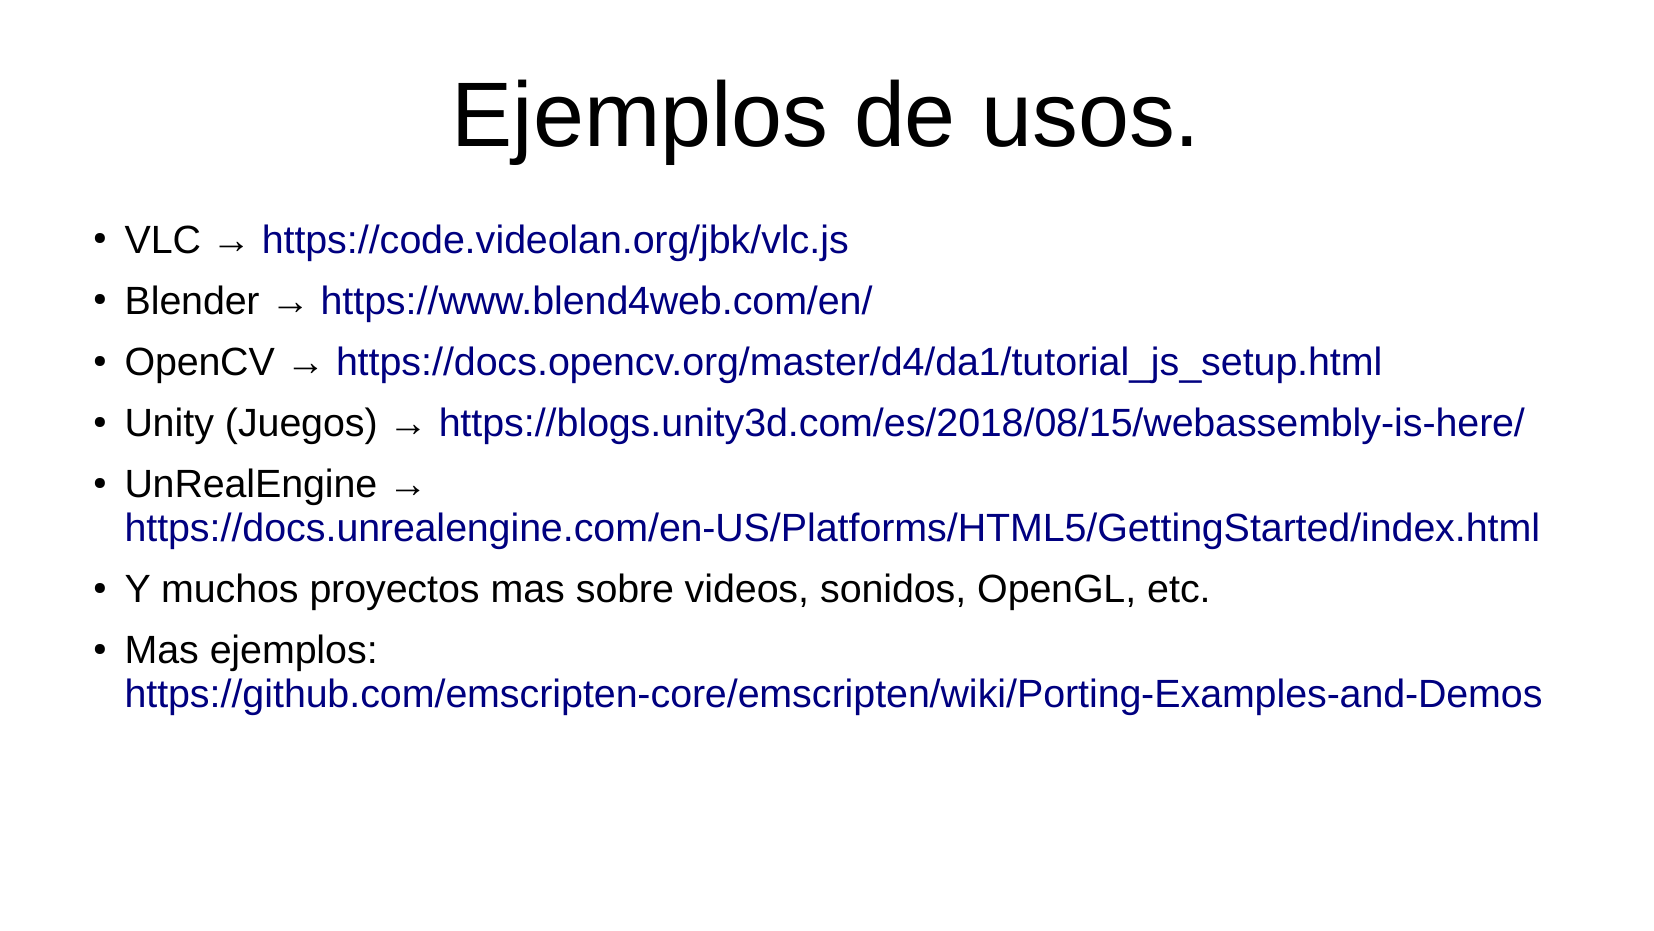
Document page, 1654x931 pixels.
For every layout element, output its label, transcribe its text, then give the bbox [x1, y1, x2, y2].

title Ejemplos de usos. [82, 37, 1571, 193]
list VLC → https://code.videolan.org/jbk/vlc.js Blender → https://www.blend4web.com/en/ OpenCV → https://docs.opencv.org/master/d4/da1/tutorial_js_setup.html Unity (Juegos) → https://blogs.unity3d.com/es/2018/08/15/webassembly-is-here/ UnRealEngine → https://docs.unrealengine.com/en-US/Platforms/HTML5/GettingStarted/index.html Y muchos proyectos mas sobre videos, sonidos, OpenGL, etc. Mas ejemplos: https://github.com/emscripten-core/emscripten/wiki/Porting-Examples-and-Demos [82, 217, 1571, 758]
